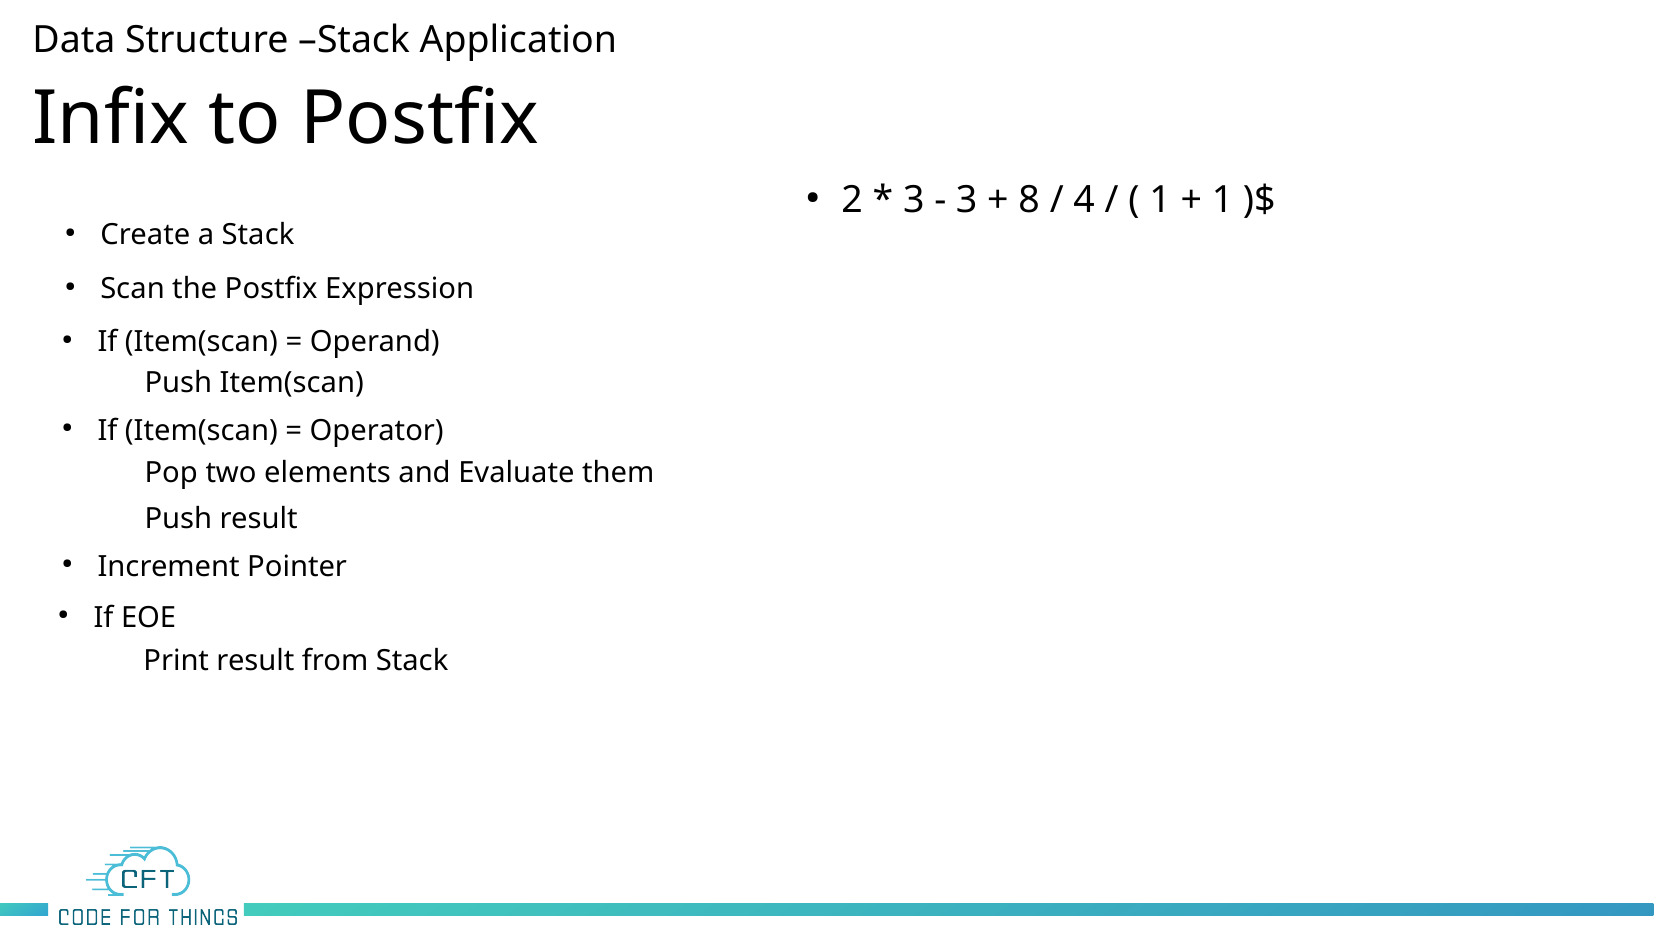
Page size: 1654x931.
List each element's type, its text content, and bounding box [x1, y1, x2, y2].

text_box Print result from Stack [93, 631, 615, 691]
text_box Push result [94, 490, 426, 550]
text_box 2 * 3 - 3 + 8 / 4 / ( 1 + 1 )$ [791, 165, 1377, 225]
text_box Increment Pointer [47, 537, 621, 597]
text_box Scan the Postfix Expression [50, 259, 537, 319]
picture [59, 846, 237, 925]
text_box Pop two elements and Evaluate them [94, 443, 709, 502]
text_box Push Item(scan) [94, 373, 426, 401]
title Data Structure –Stack Application Infix to Postfix [32, 12, 1536, 166]
text_box If (Item(scan) = Operator) [47, 401, 496, 461]
text_box Create a Stack [50, 206, 355, 266]
text_box If (Item(scan) = Operand) [47, 312, 491, 373]
text_box If EOE [43, 588, 375, 638]
